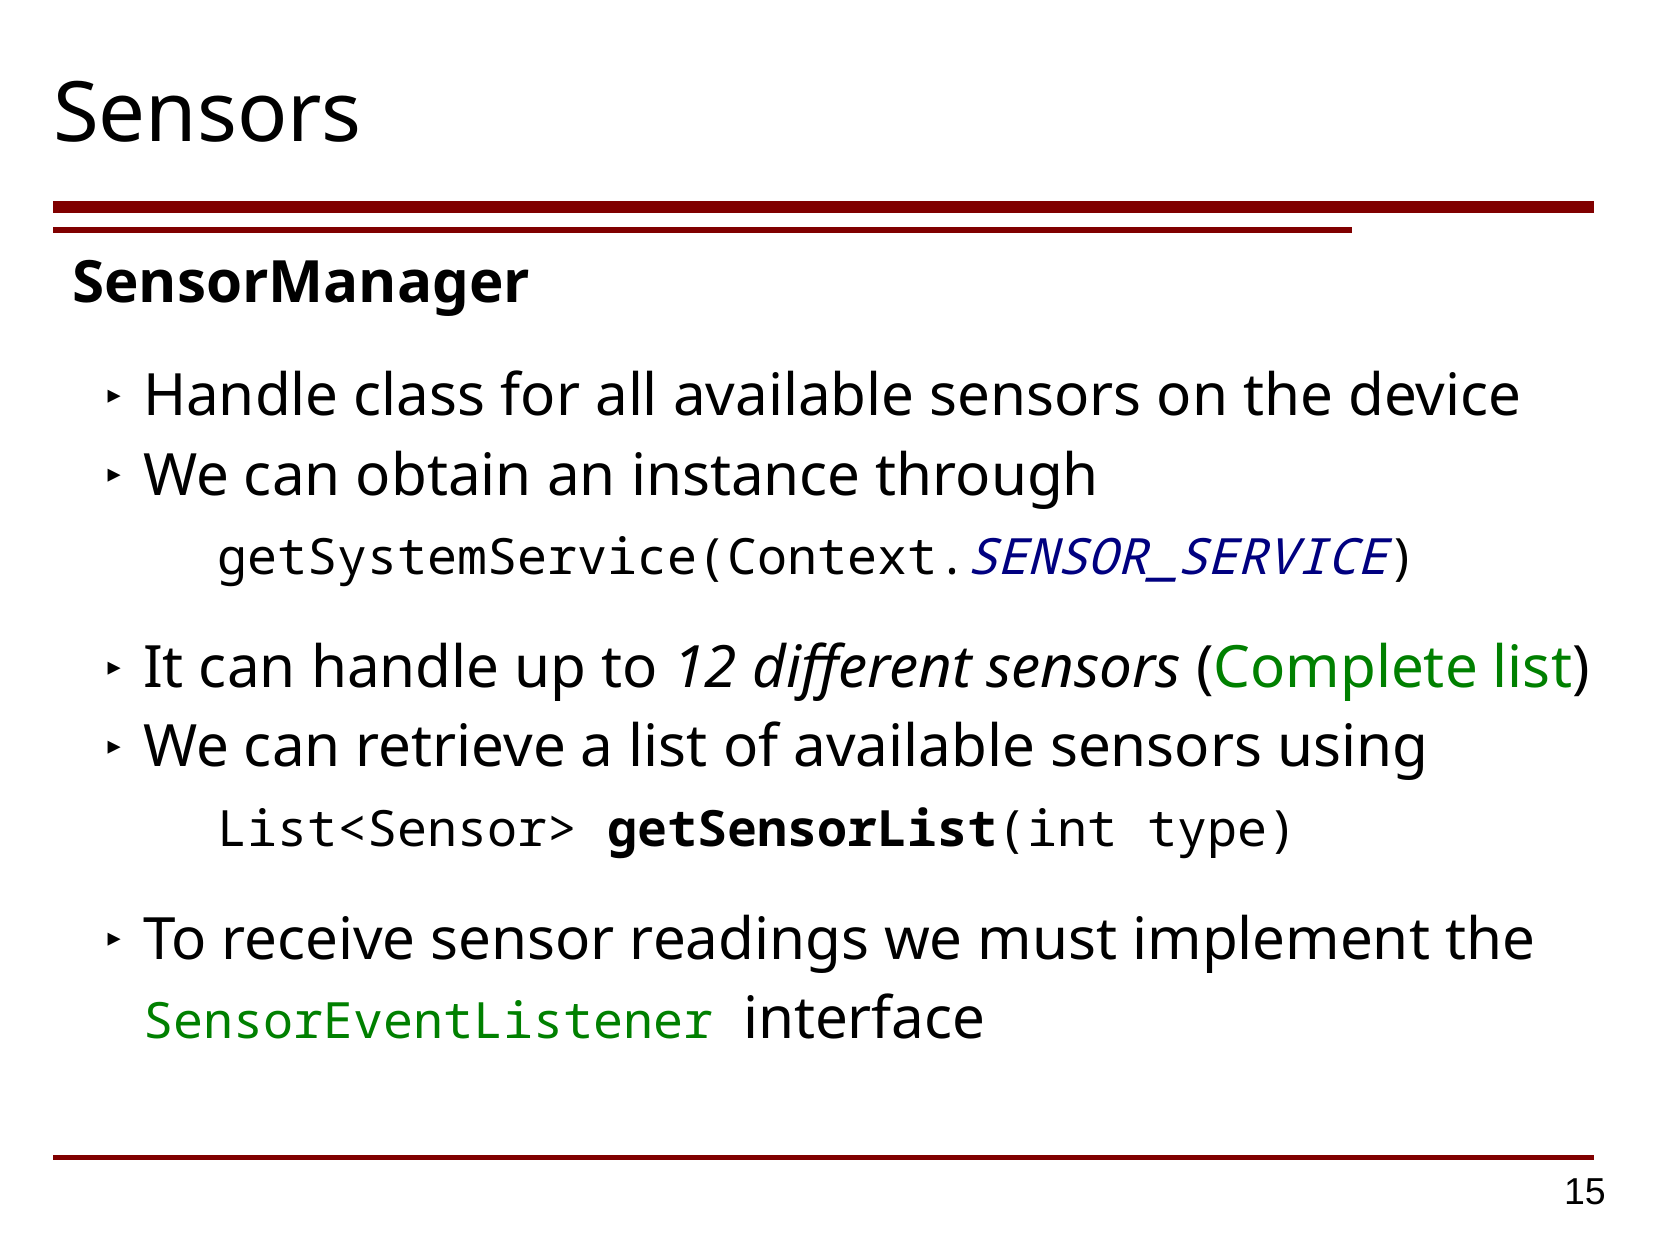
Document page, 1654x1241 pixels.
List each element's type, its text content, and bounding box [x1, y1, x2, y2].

text_box SensorManager Handle class for all available sensors on the device We can obtain an instance through getSystemService(Context.SENSOR_SERVICE) It can handle up to 12 different sensors (Complete list) We can retrieve a list of available sensors using List<Sensor> getSensorList(int type) To receive sensor readings we must implement the SensorEventListener interface [57, 232, 1560, 1145]
subtitle Sensors [53, 48, 1542, 172]
text_box <número> [35, 1163, 1654, 1221]
